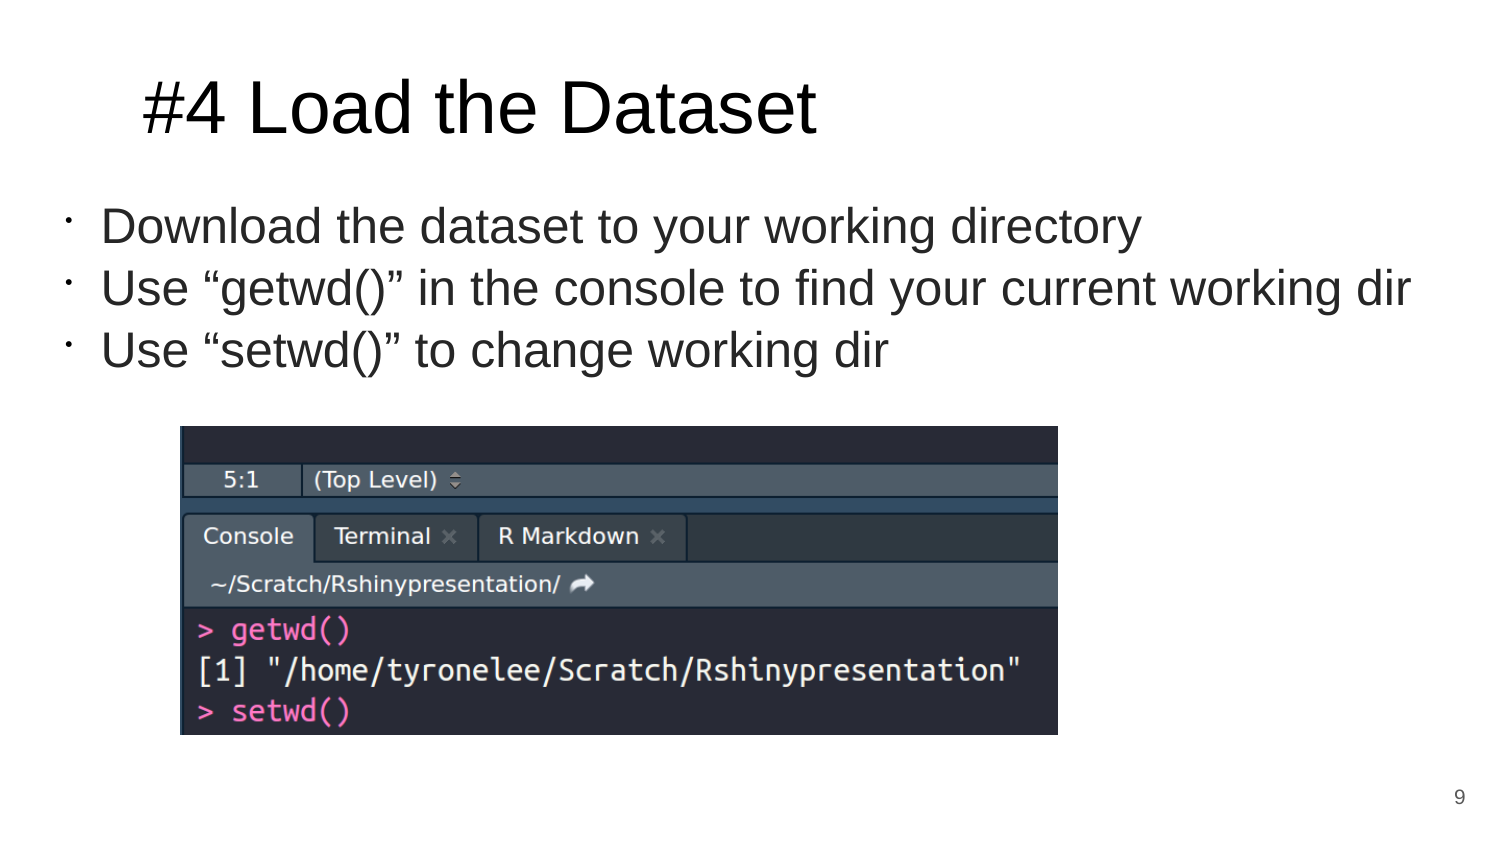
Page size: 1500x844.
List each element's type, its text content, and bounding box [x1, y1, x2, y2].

text_box Download the dataset to your working directory Use “getwd()” in the console to find your current working dir Use “setwd()” to change working dir [63, 190, 1440, 378]
picture [180, 426, 1058, 736]
title #4 Load the Dataset [141, 56, 1358, 190]
text_box 9 [1452, 783, 1468, 809]
